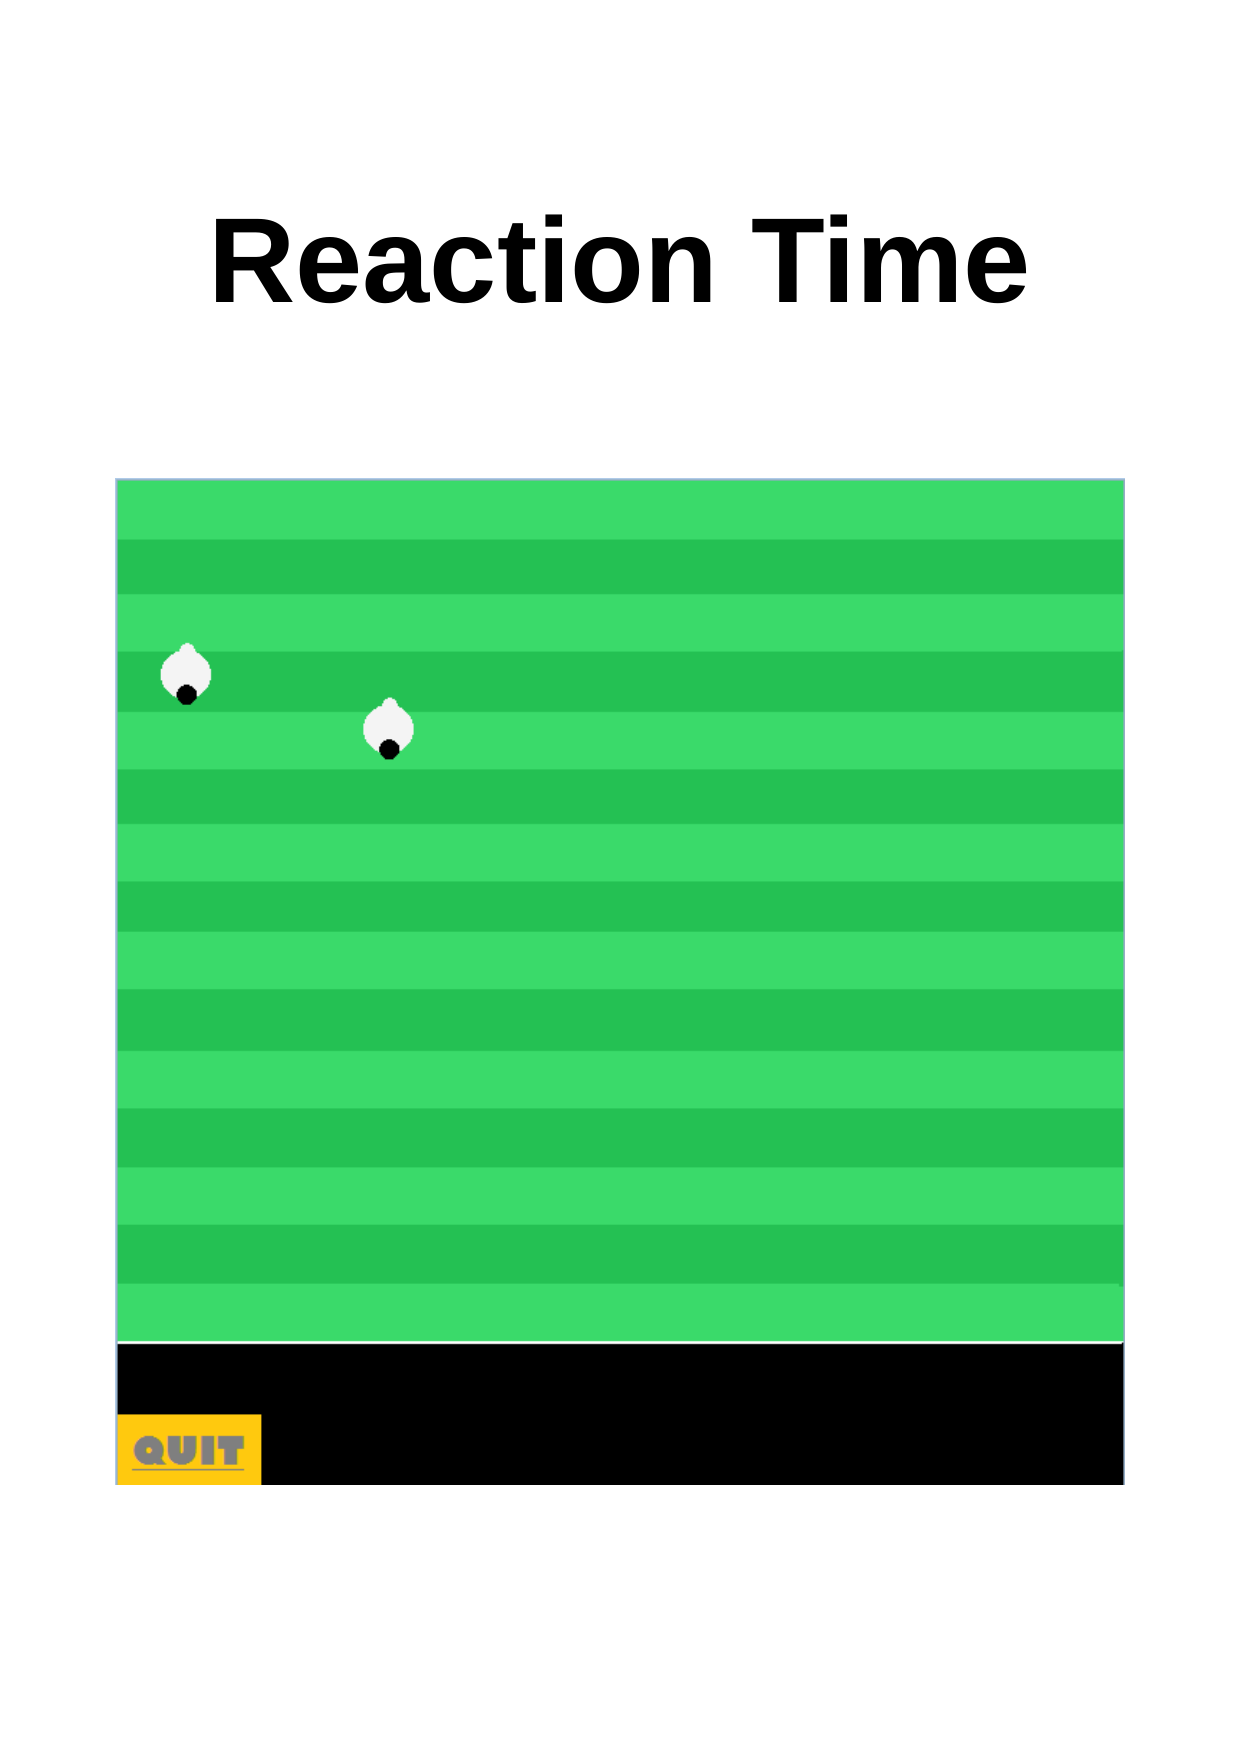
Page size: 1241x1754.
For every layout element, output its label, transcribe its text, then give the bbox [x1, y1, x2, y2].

picture [115, 478, 1125, 1486]
title Reaction Time [115, 124, 1125, 398]
